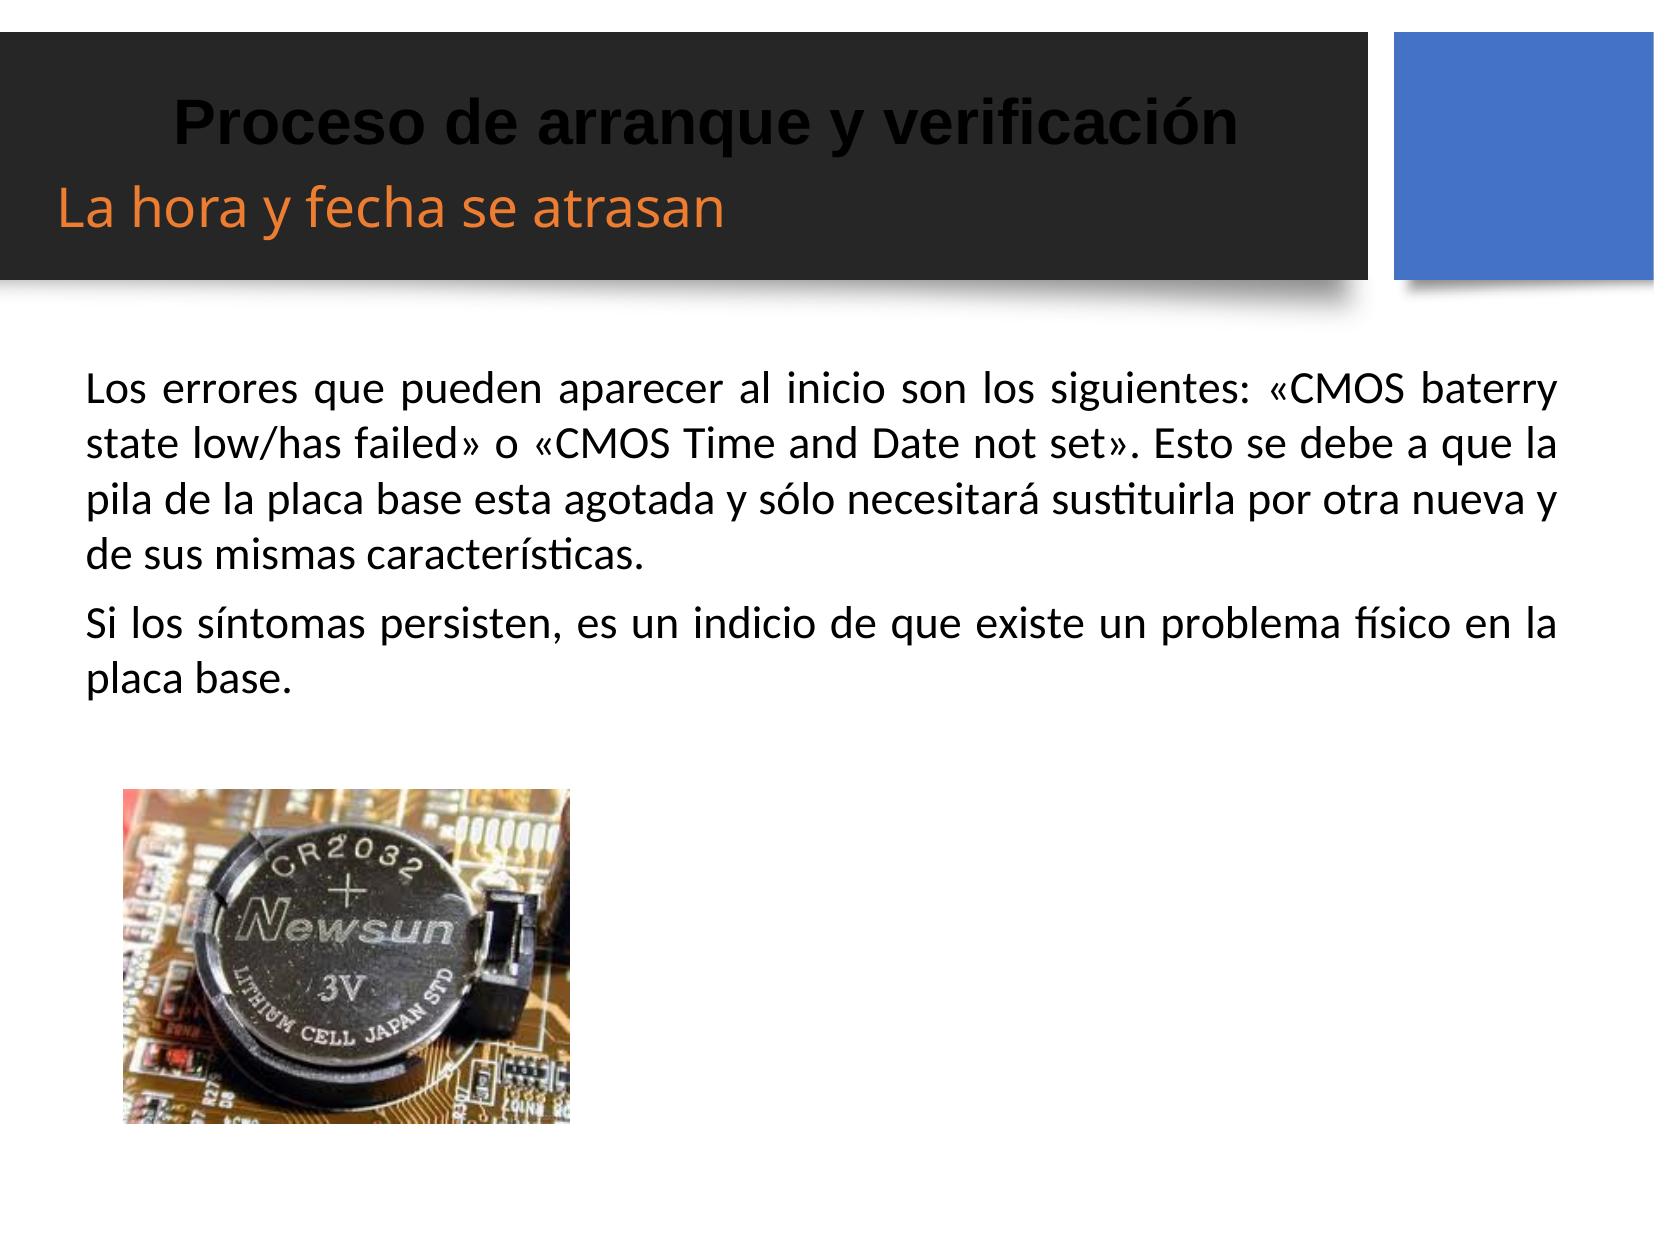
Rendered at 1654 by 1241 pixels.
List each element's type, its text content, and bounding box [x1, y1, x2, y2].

list La hora y fecha se atrasan [56, 172, 1357, 243]
title Proceso de arranque y verificación [57, 66, 1357, 171]
picture [123, 789, 570, 1124]
list Los errores que pueden aparecer al inicio son los siguientes: «CMOS baterry state low/has failed» o «CMOS Time and Date not set». Esto se debe a que la pila de la placa base esta agotada y sólo necesitará sustituirla por otra nueva y de sus mismas características. Si los síntomas persisten, es un indicio de que existe un problema físico en la placa base. [56, 328, 1614, 1208]
